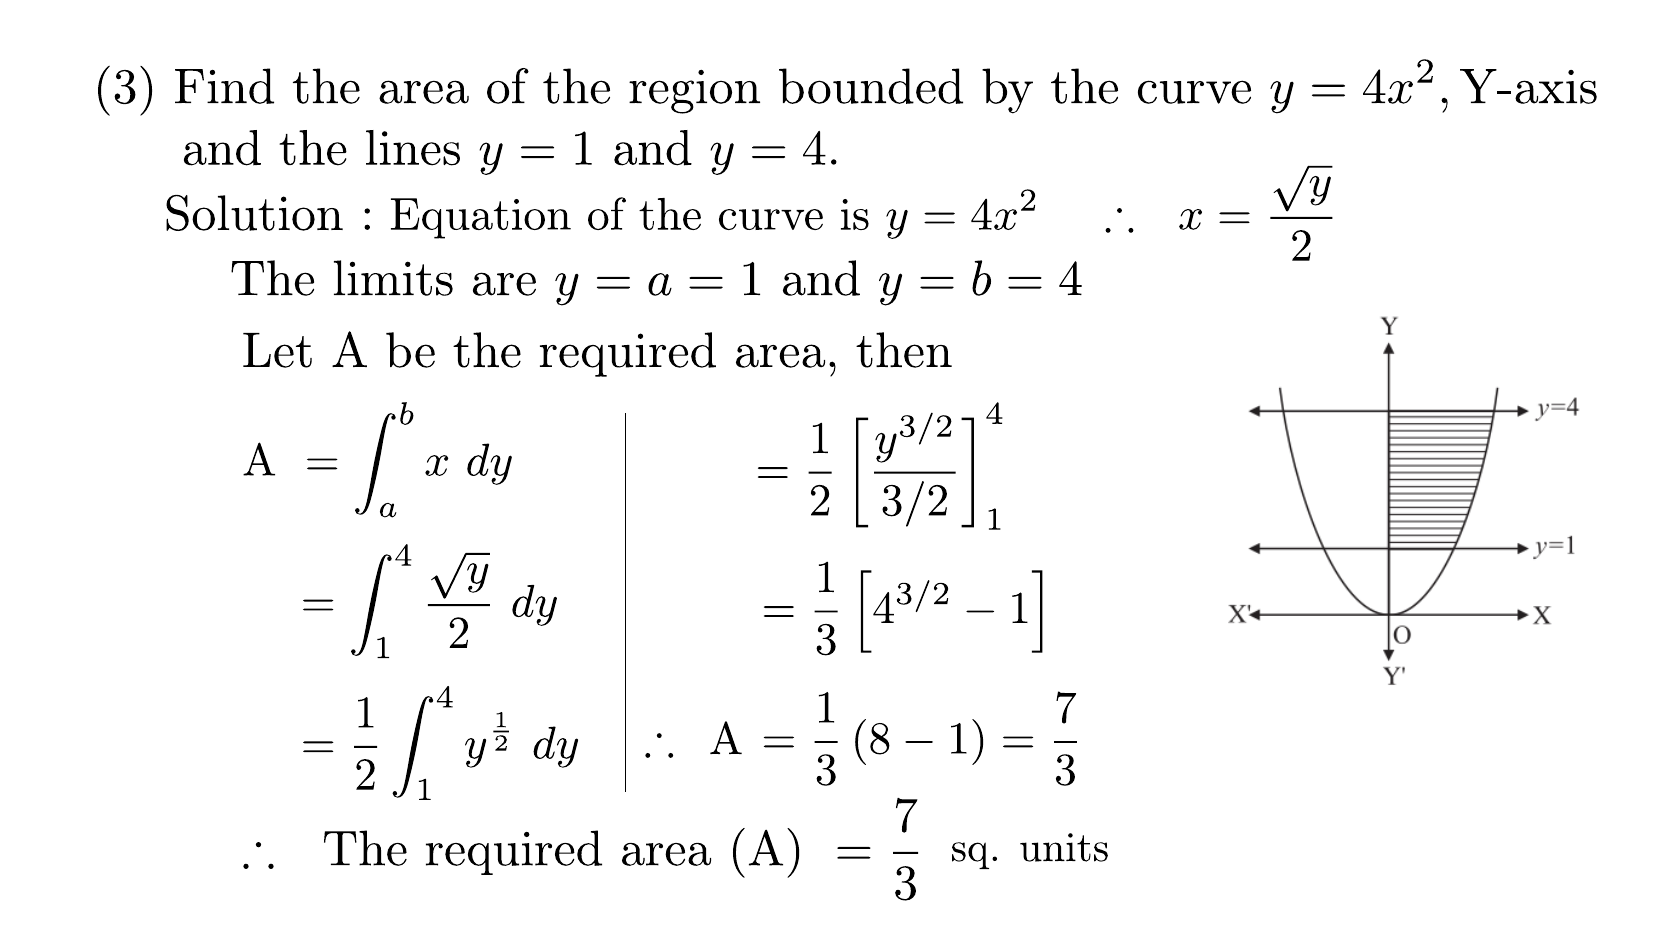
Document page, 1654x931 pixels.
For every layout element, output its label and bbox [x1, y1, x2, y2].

text_box [231, 260, 1082, 306]
text_box [763, 561, 1043, 656]
text_box [243, 402, 512, 518]
picture [1192, 312, 1654, 703]
text_box [243, 331, 952, 377]
text_box [302, 544, 557, 659]
text_box [1105, 165, 1333, 261]
text_box [710, 721, 742, 755]
text_box [645, 733, 674, 758]
text_box [763, 691, 1077, 786]
text_box [95, 59, 1597, 116]
text_box [166, 194, 370, 232]
text_box [390, 189, 1036, 239]
text_box [757, 402, 1003, 530]
text_box [952, 833, 1108, 870]
title [47, 37, 1607, 910]
text_box [243, 685, 919, 901]
text_box [183, 129, 837, 175]
